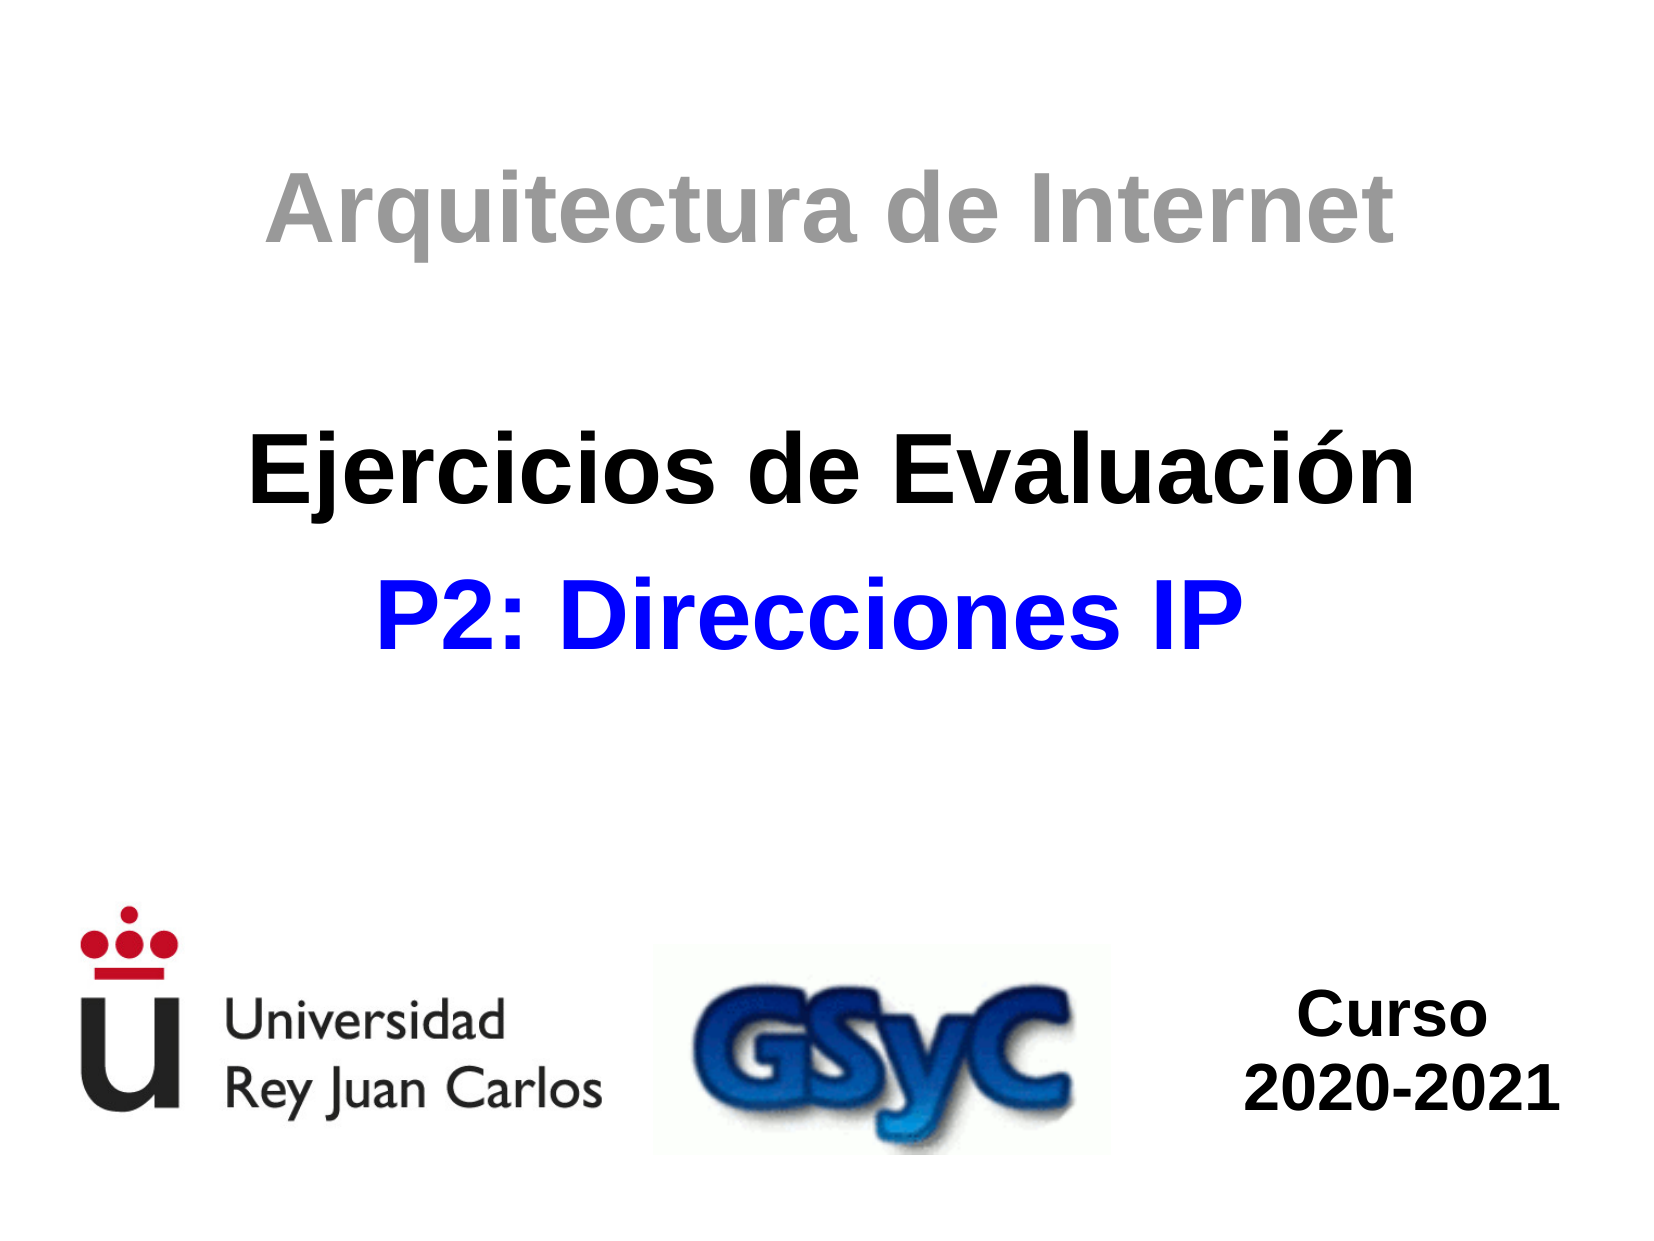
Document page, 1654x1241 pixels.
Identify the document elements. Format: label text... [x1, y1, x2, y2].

picture [653, 944, 1111, 1156]
title Curso 2020-2021 [1200, 975, 1606, 1126]
title Ejercicios de Evaluación [225, 413, 1441, 526]
title P2: Direcciones IP [135, 555, 1486, 676]
picture [46, 884, 631, 1141]
title Arquitectura de Internet [144, 39, 1516, 376]
